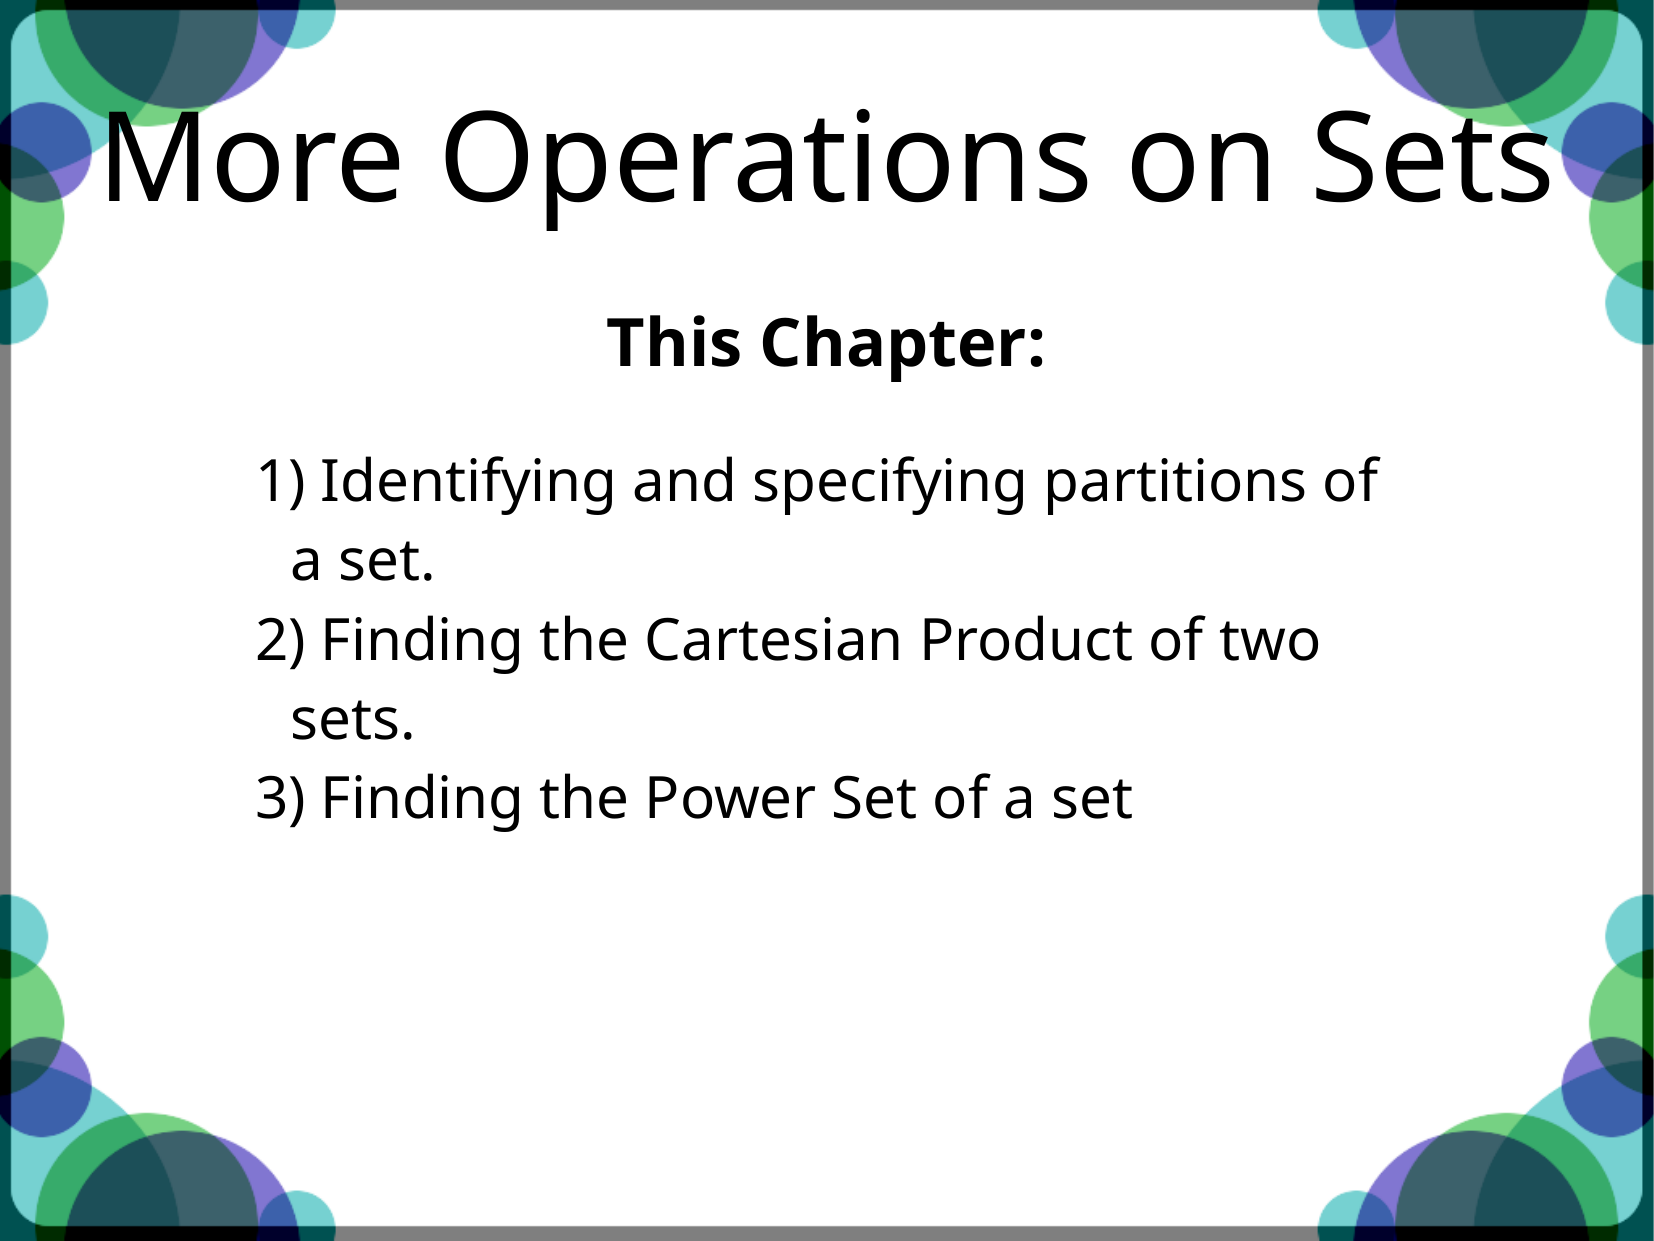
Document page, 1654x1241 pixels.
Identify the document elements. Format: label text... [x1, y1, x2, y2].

subtitle This Chapter: [82, 290, 1571, 391]
text_box Identifying and specifying partitions of a set. Finding the Cartesian Product of two sets. Finding the Power Set of a set [255, 405, 1411, 871]
picture [0, 0, 1654, 1241]
title More Operations on Sets [82, 49, 1571, 257]
